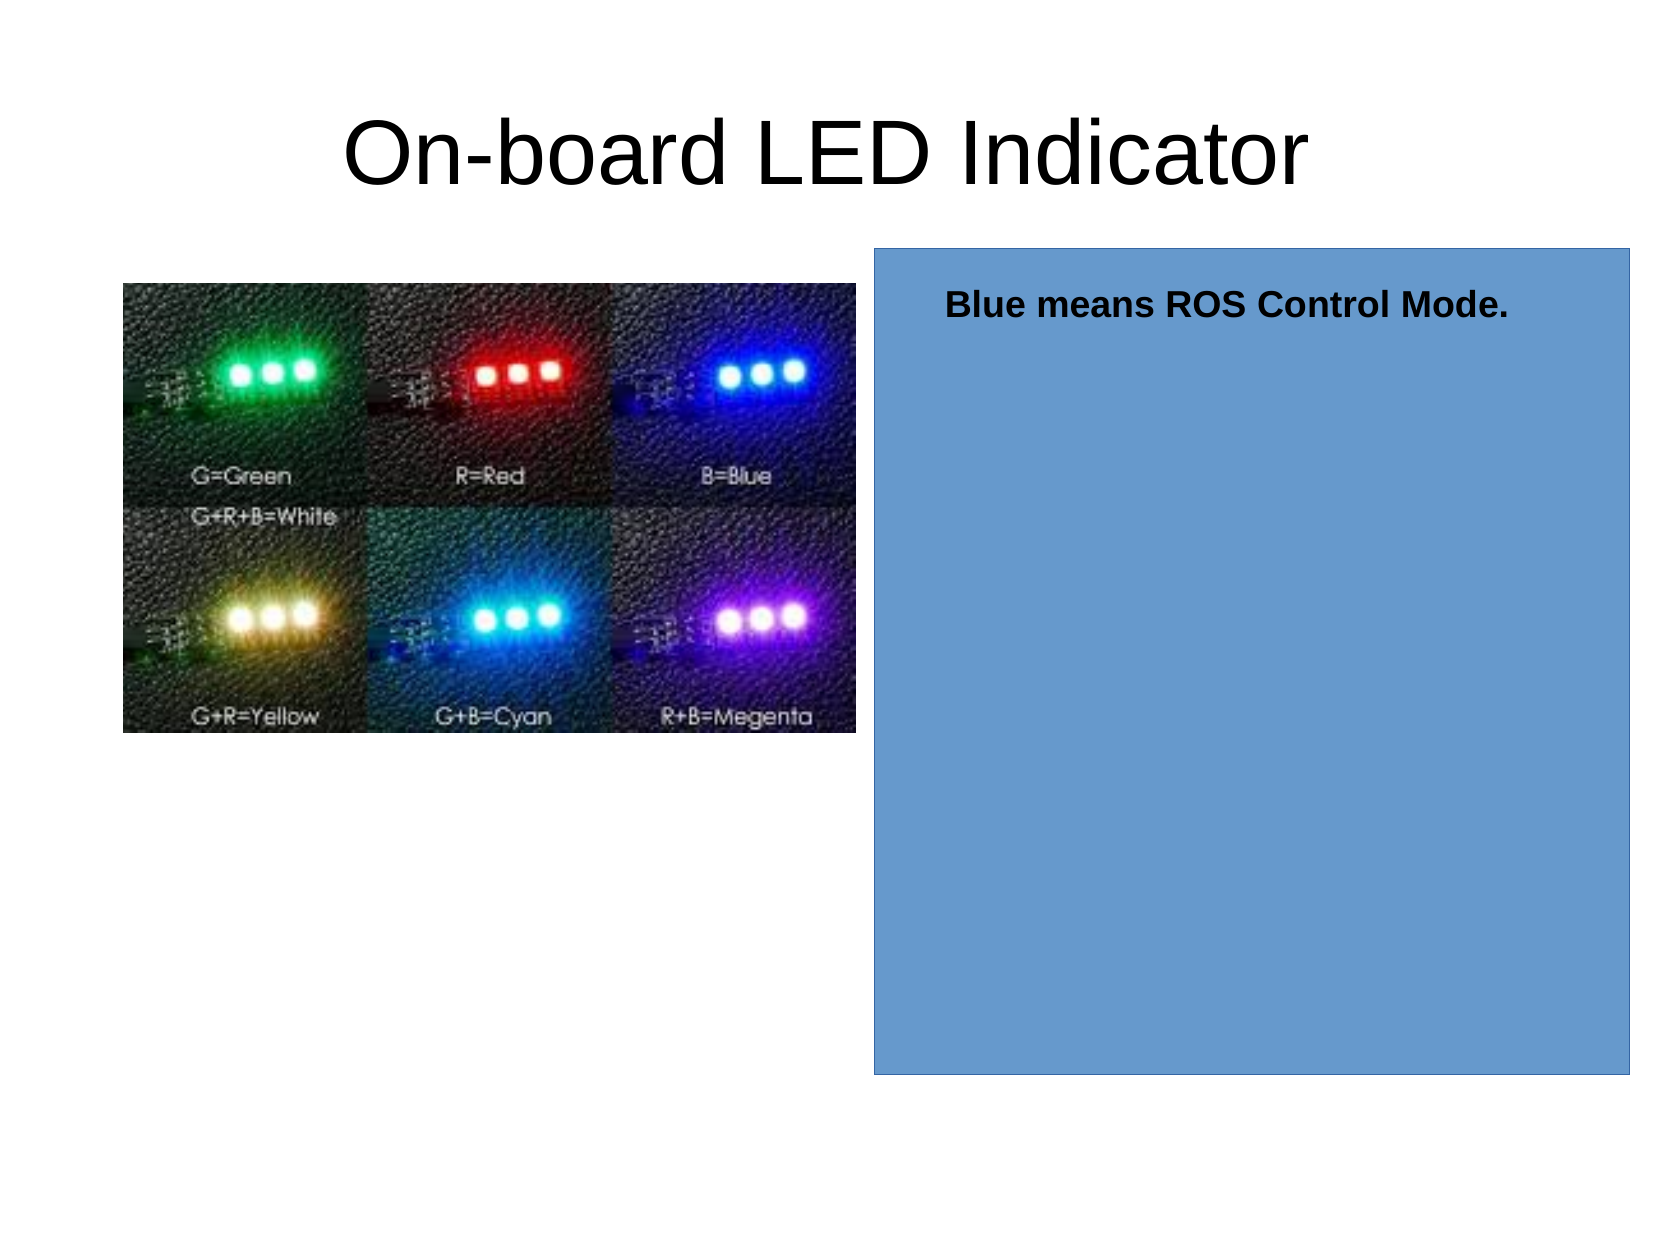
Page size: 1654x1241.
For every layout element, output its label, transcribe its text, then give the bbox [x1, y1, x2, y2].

picture [123, 283, 856, 733]
list Blue means ROS Control Mode. [874, 283, 1583, 1003]
text_box [874, 248, 1630, 1075]
title On-board LED Indicator [82, 49, 1571, 257]
